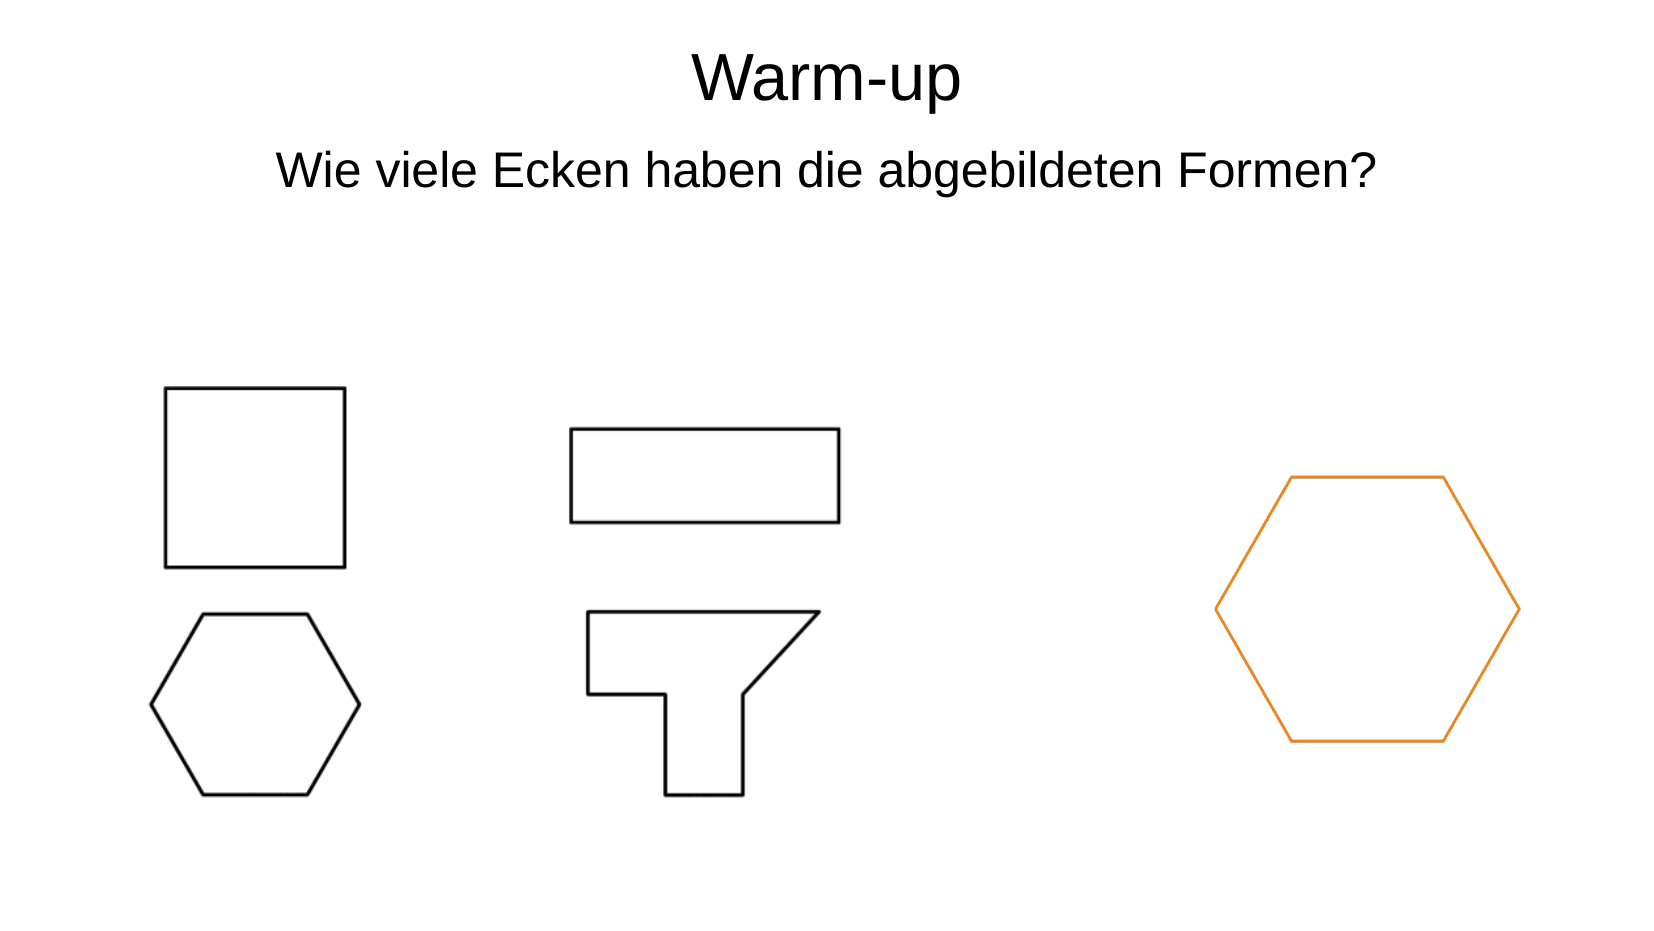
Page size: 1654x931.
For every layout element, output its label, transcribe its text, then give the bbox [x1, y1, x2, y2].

subtitle Wie viele Ecken haben die abgebildeten Formen? [82, 142, 1571, 270]
picture [69, 368, 914, 835]
picture [1214, 440, 1565, 778]
title Warm-up [82, 0, 1571, 142]
